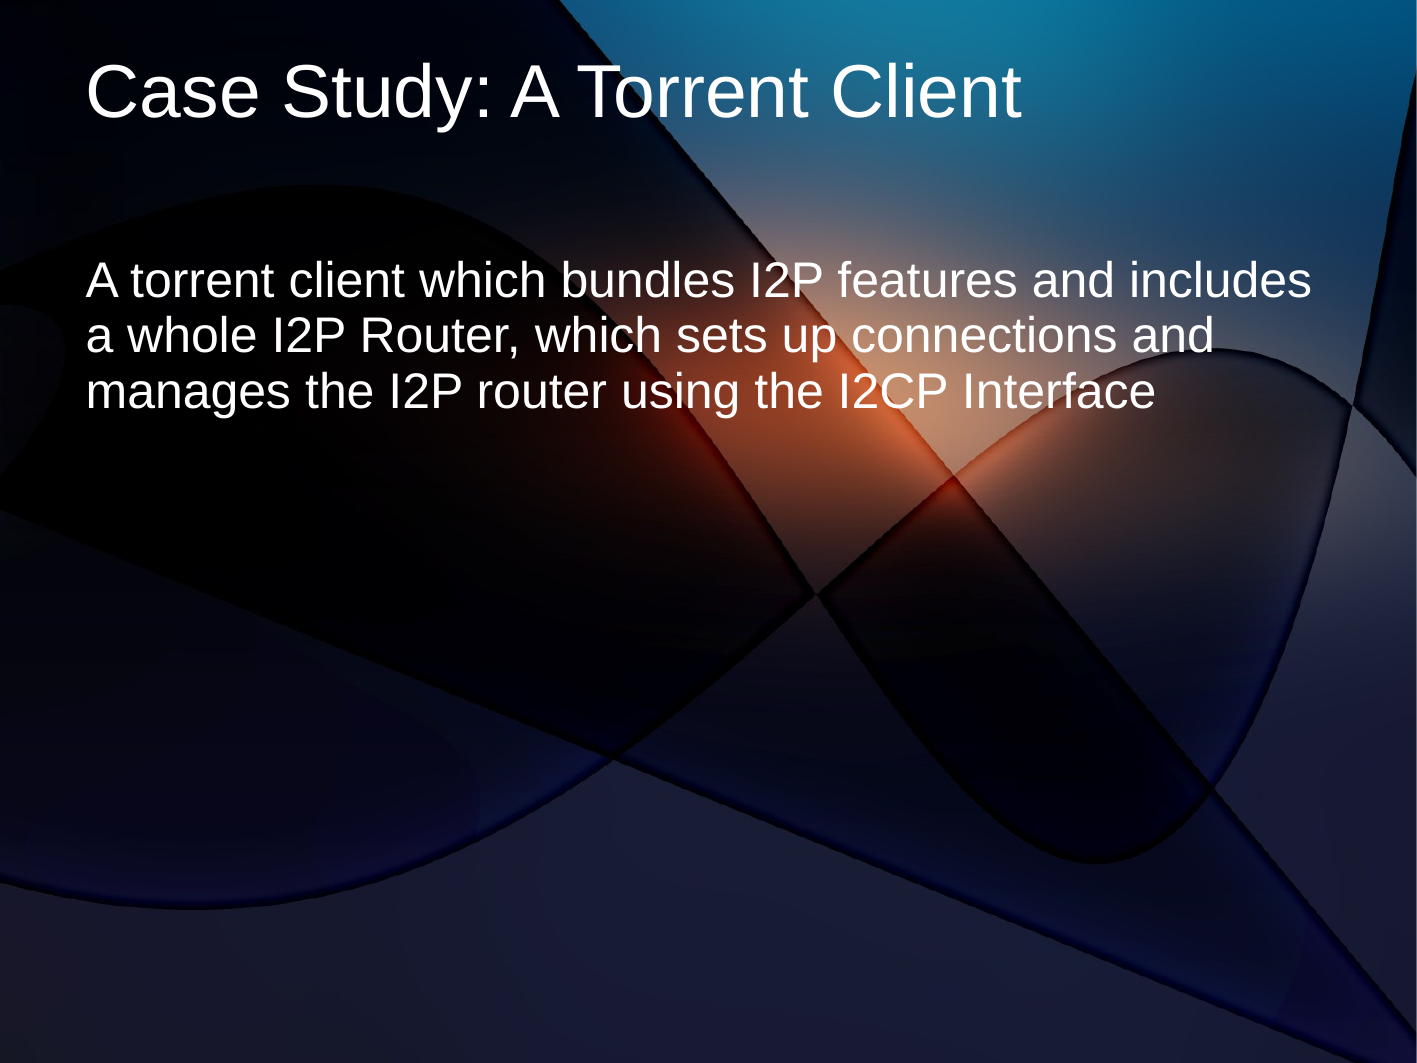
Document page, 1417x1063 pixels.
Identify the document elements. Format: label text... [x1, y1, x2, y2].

title Case Study: A Torrent Client [70, 42, 1346, 213]
picture [1093, 34, 1099, 42]
subtitle A torrent client which bundles I2P features and includes a whole I2P Router, which sets up connections and manages the I2P router using the I2CP Interface [70, 244, 1346, 925]
picture [0, 0, 1417, 1063]
